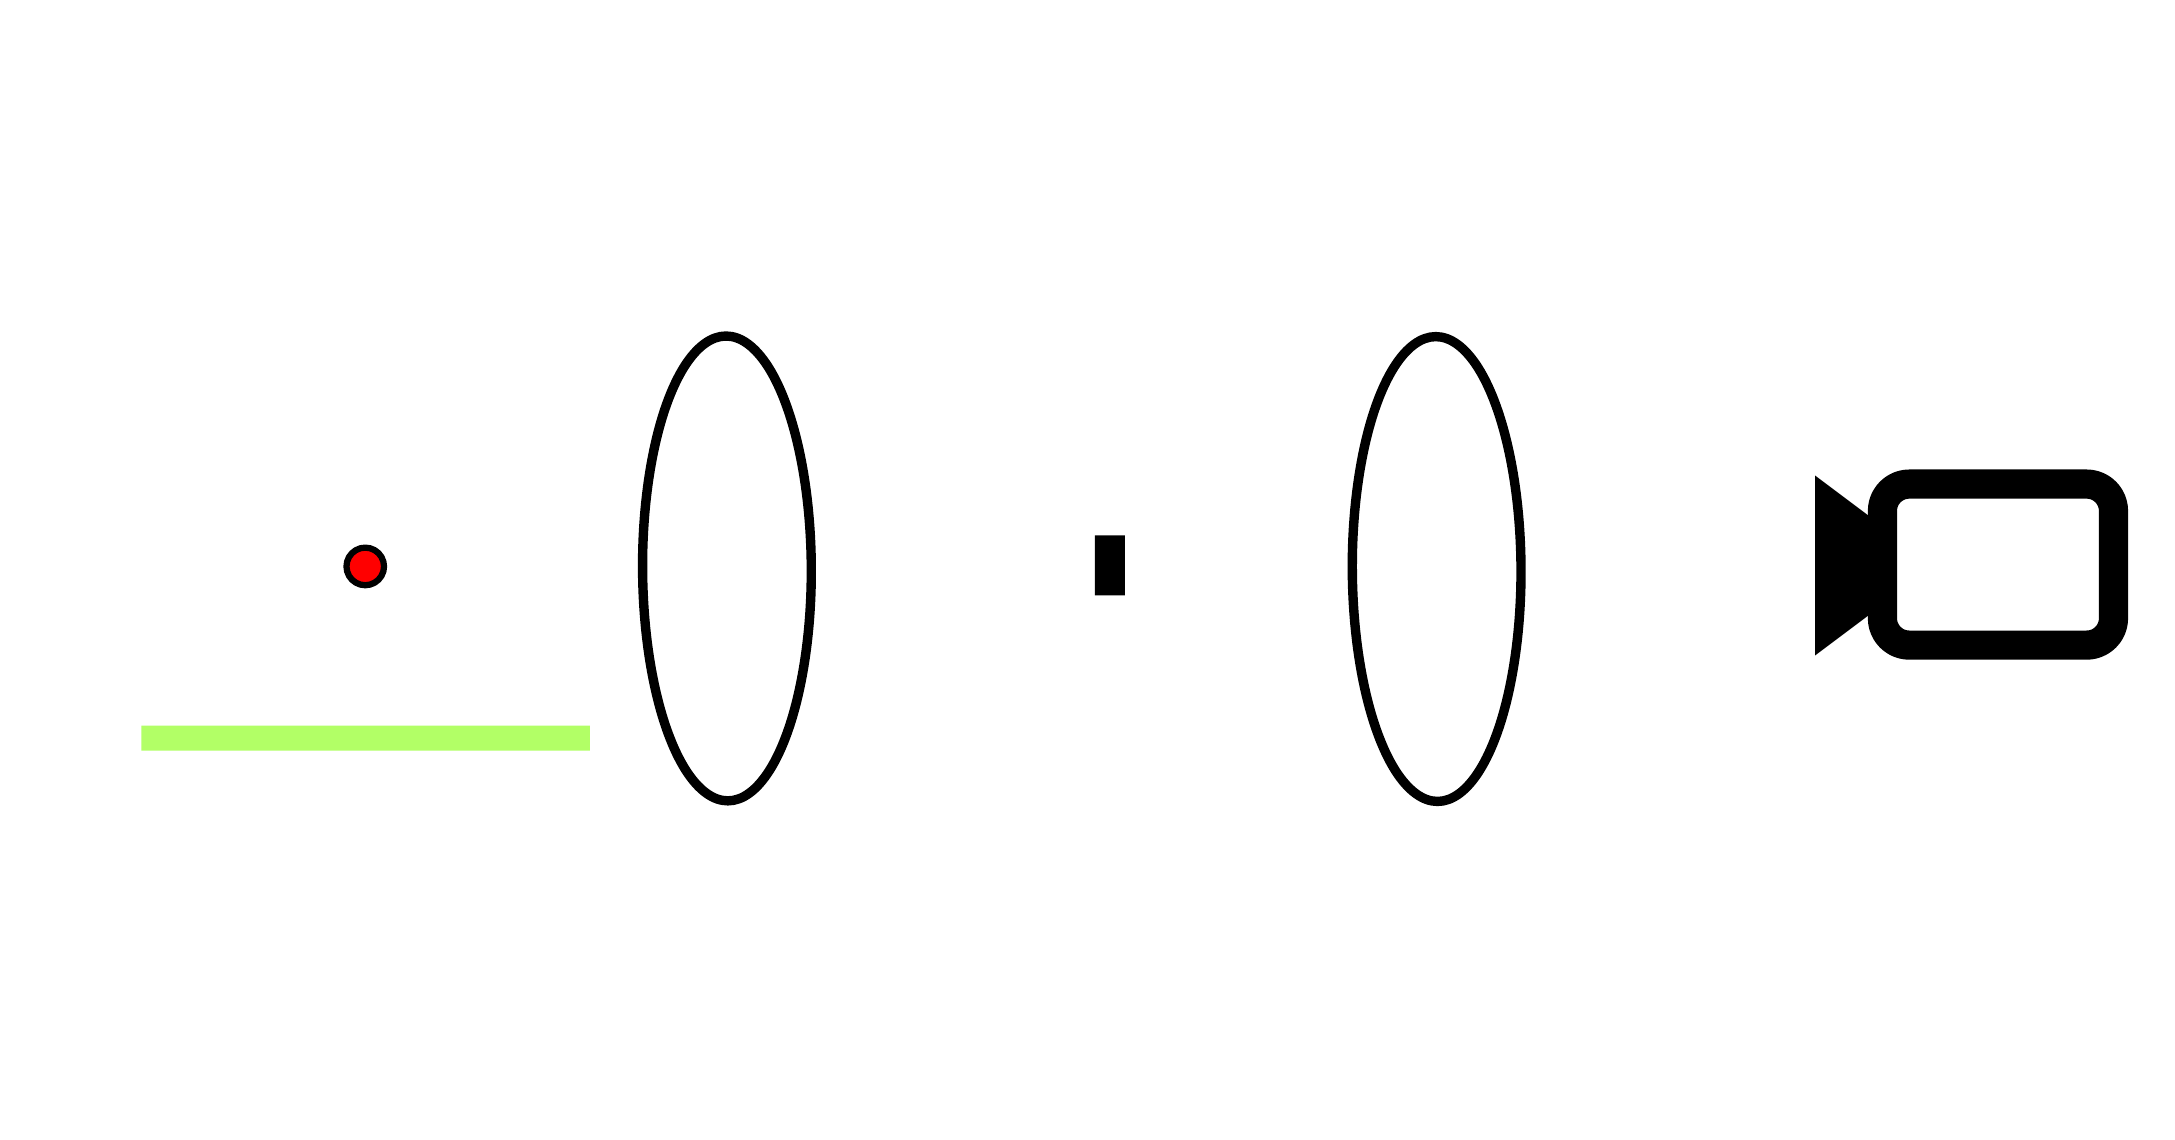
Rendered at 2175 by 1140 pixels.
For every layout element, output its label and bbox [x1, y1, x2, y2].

text_box [1882, 484, 2114, 646]
text_box [642, 336, 812, 801]
text_box [1352, 336, 1522, 802]
text_box [1815, 475, 1876, 656]
text_box [346, 547, 385, 586]
text_box [1094, 535, 1125, 596]
